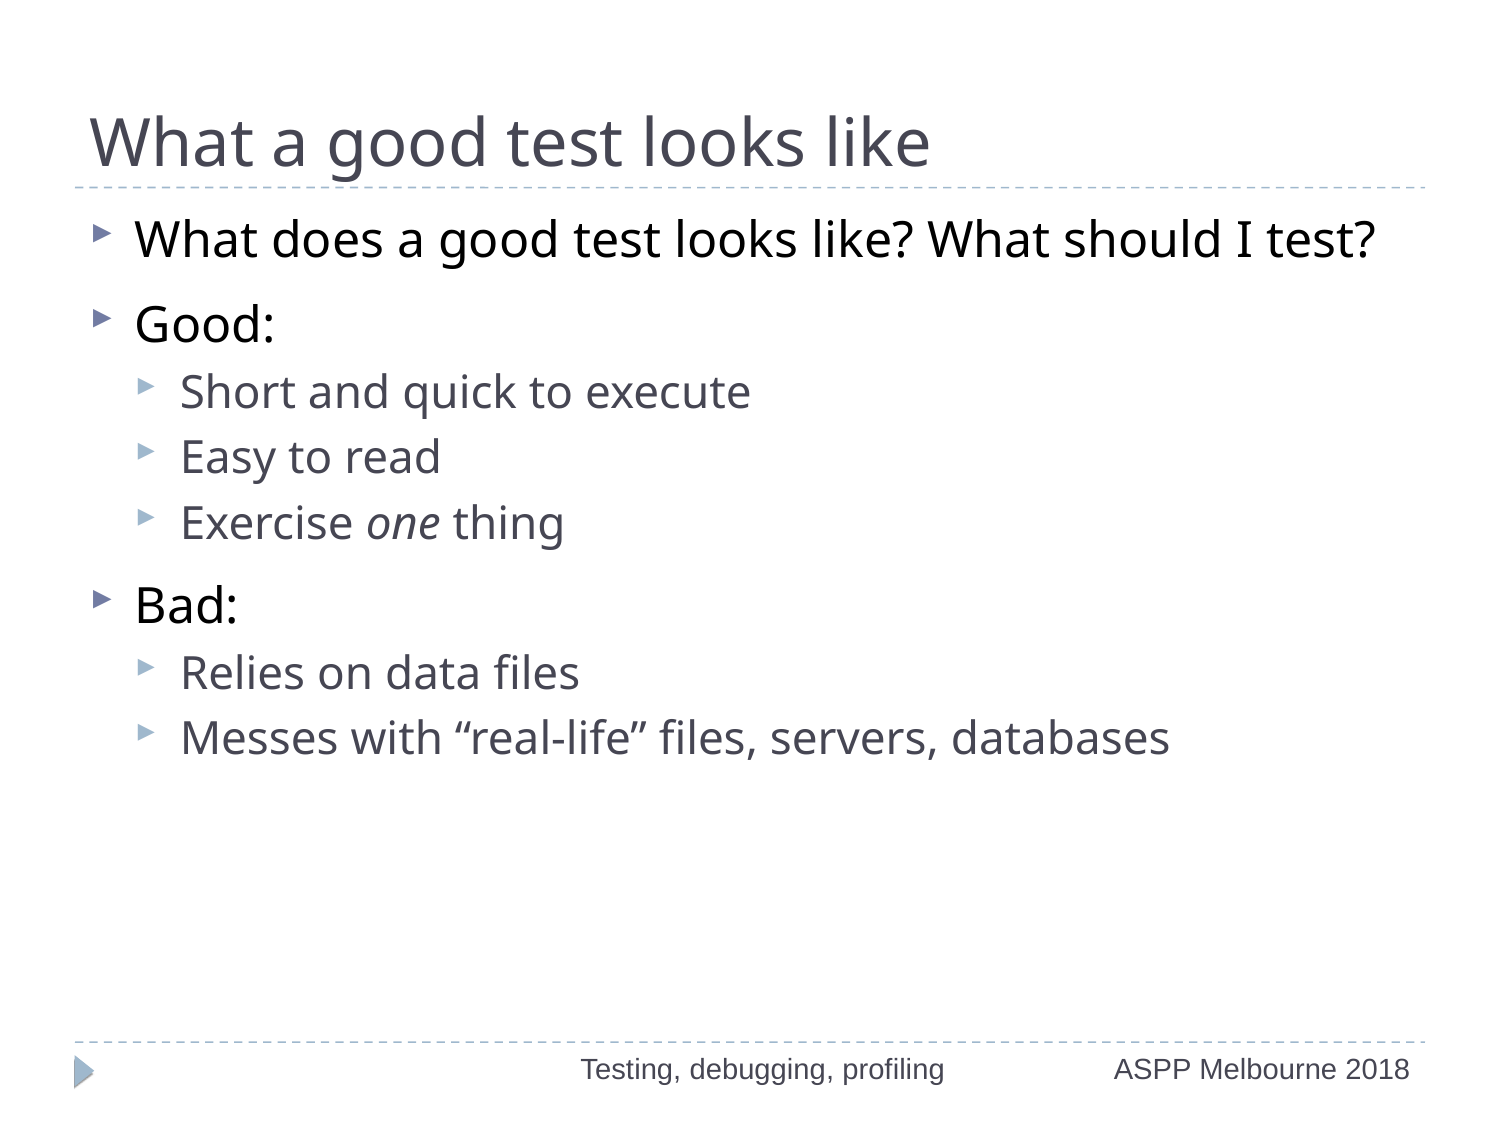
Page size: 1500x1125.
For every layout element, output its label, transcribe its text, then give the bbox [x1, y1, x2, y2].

title What a good test looks like [75, 24, 1425, 188]
slide_number ASPP Melbourne 2018 [1051, 1042, 1426, 1103]
footer Testing, debugging, profiling [475, 1042, 1051, 1103]
list What does a good test looks like? What should I test? Good: Short and quick to execute Easy to read Exercise one thing Bad: Relies on data files Messes with “real-life” files, servers, databases [75, 200, 1425, 1010]
